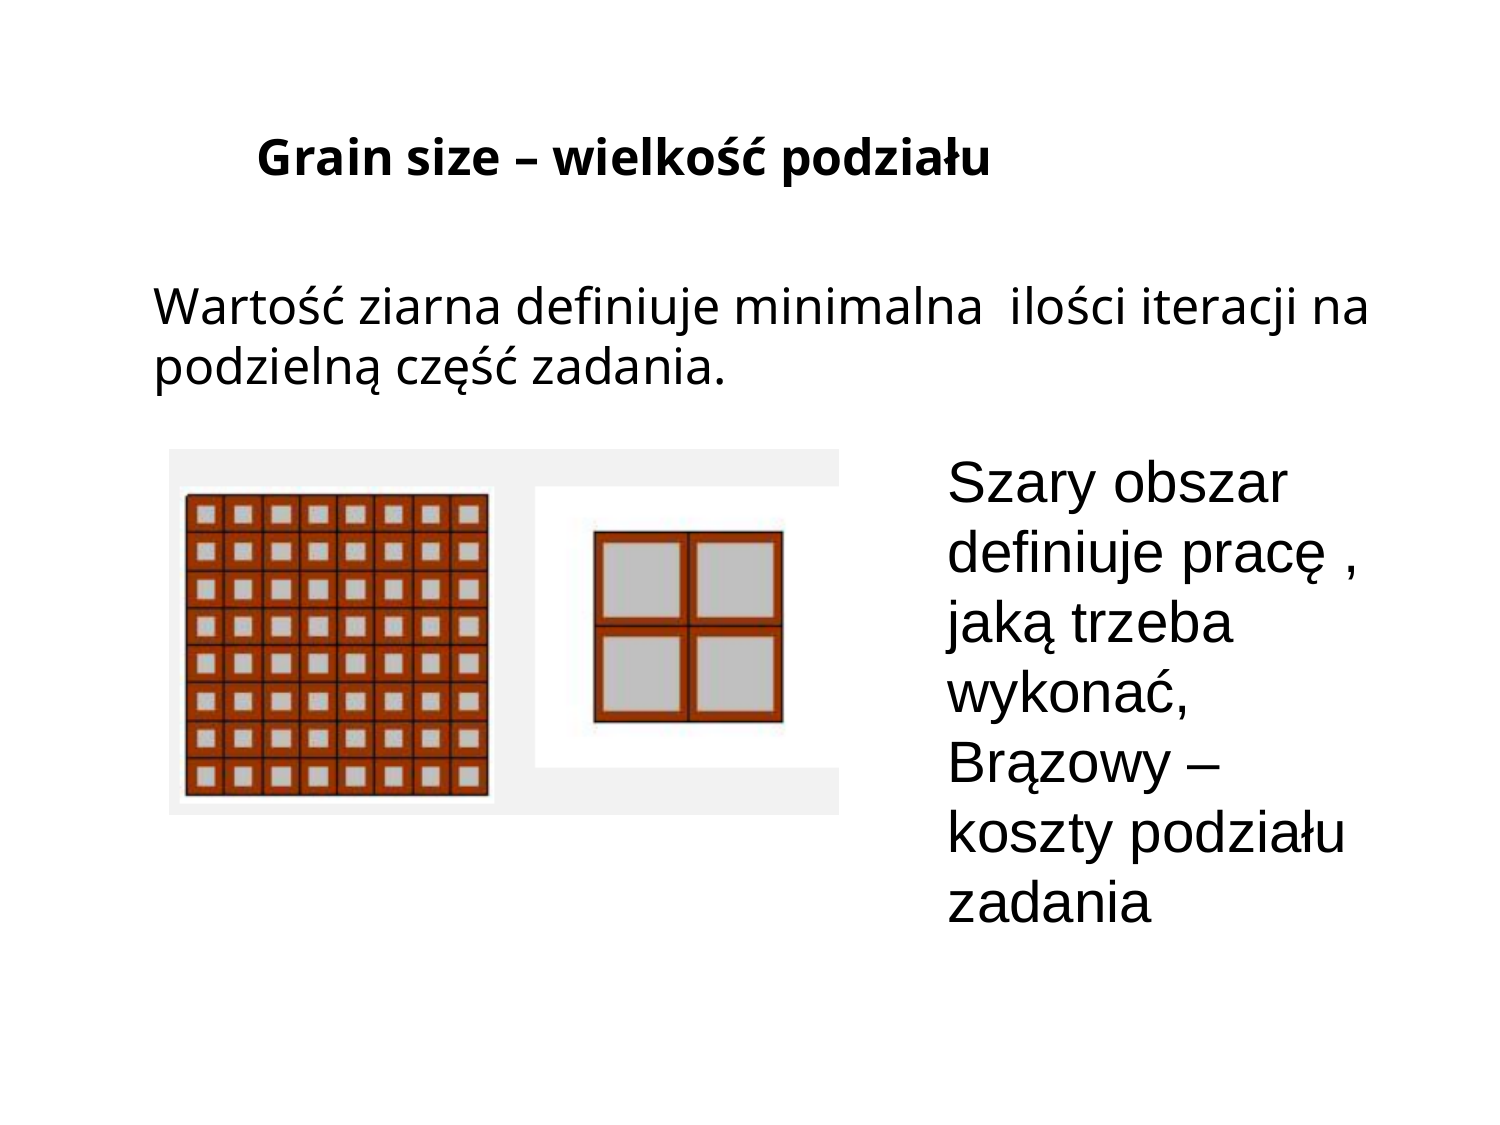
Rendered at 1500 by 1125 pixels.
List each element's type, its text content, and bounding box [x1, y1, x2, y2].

title Grain size – wielkość podziału [242, 78, 1425, 233]
picture [169, 449, 839, 815]
list Wartość ziarna definiuje minimalna ilości iteracji na podzielną część zadania. [82, 267, 1425, 1005]
text_box Szary obszar definiuje pracę , jaką trzeba wykonać, Brązowy – koszty podziału zadania [933, 437, 1394, 942]
